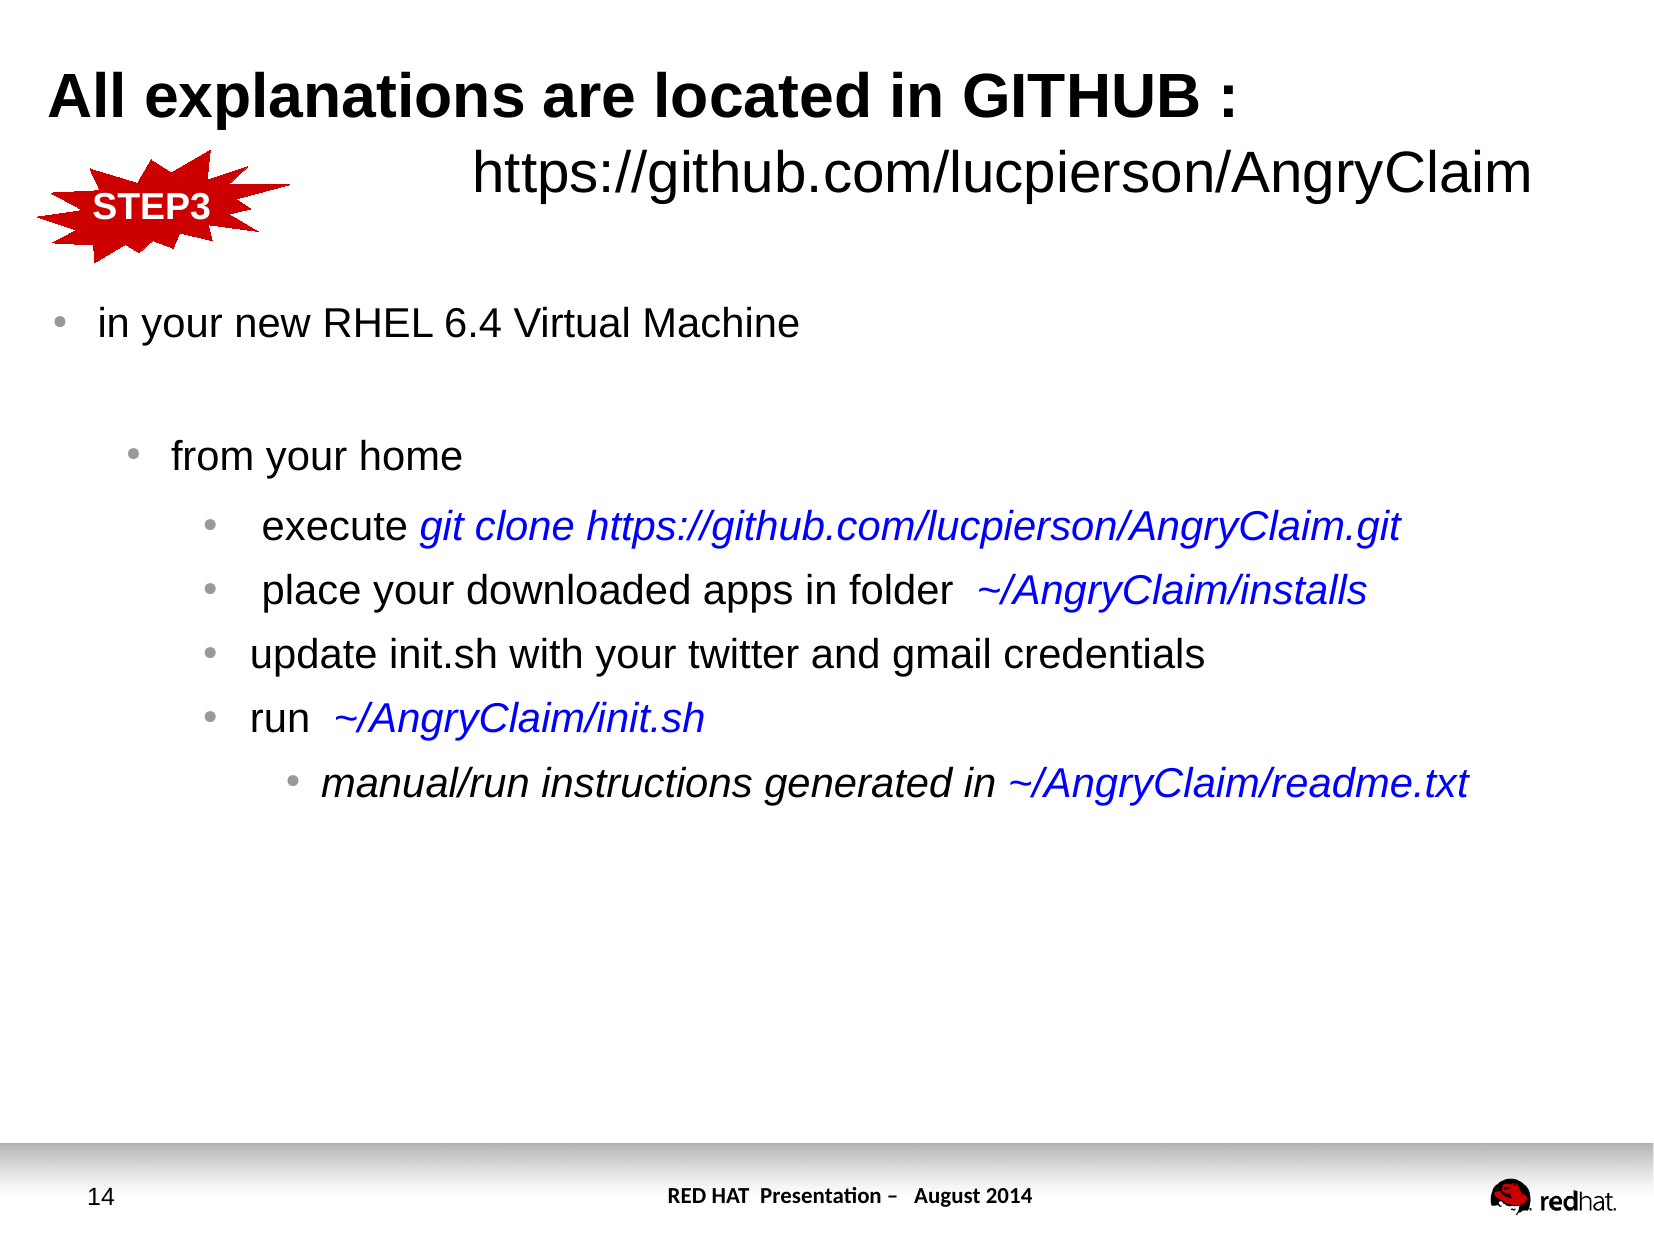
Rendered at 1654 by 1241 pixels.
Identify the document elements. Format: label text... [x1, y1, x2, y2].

list https://github.com/lucpierson/AngryClaim [412, 140, 1576, 226]
text_box STEP3 [37, 150, 290, 263]
list in your new RHEL 6.4 Virtual Machine from your home execute git clone https://github.com/lucpierson/AngryClaim.git place your downloaded apps in folder ~/AngryClaim/installs update init.sh with your twitter and gmail credentials run ~/AngryClaim/init.sh manual/run instructions generated in ~/AngryClaim/readme.txt [37, 300, 1576, 1068]
title All explanations are located in GITHUB : [47, 2, 1536, 190]
picture [0, 1143, 1654, 1241]
